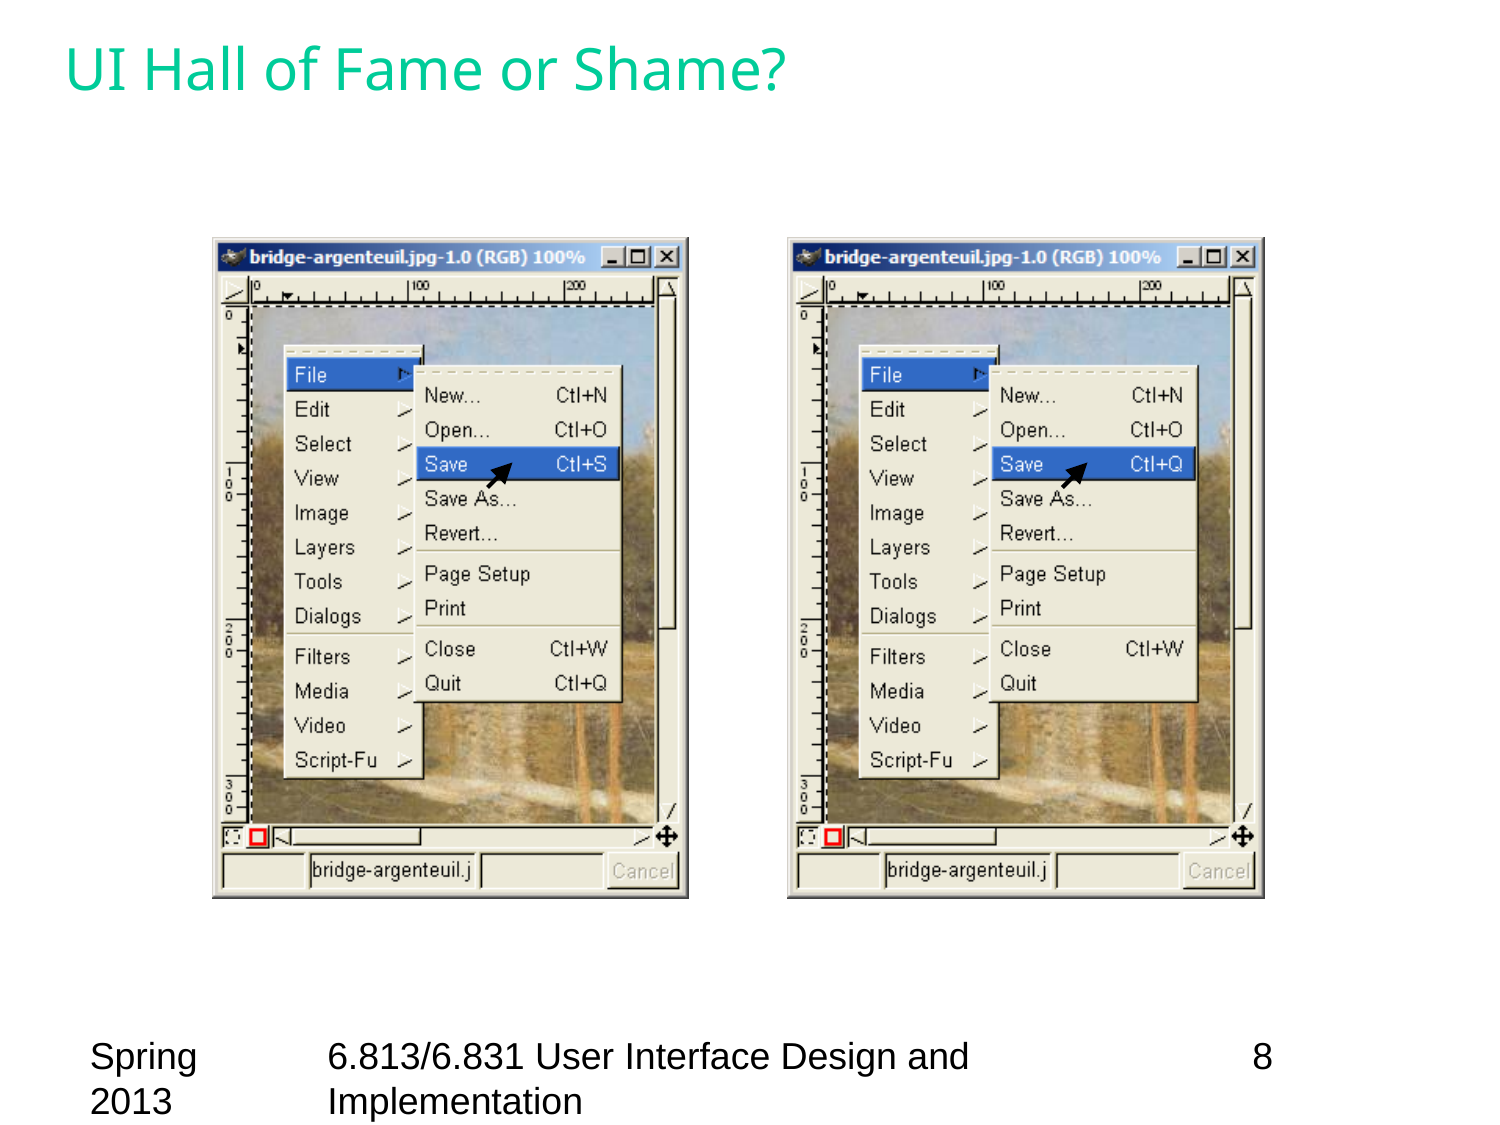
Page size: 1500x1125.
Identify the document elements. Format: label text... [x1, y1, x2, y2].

list [112, 224, 1388, 1000]
title UI Hall of Fame or Shame? [50, 24, 1438, 150]
slide_number <number> [1237, 1024, 1425, 1103]
footer 6.813/6.831 User Interface Design and Implementation [312, 1024, 1225, 1103]
picture [212, 237, 689, 899]
picture [787, 237, 1265, 899]
slide_number Spring 2013 [75, 1024, 300, 1103]
